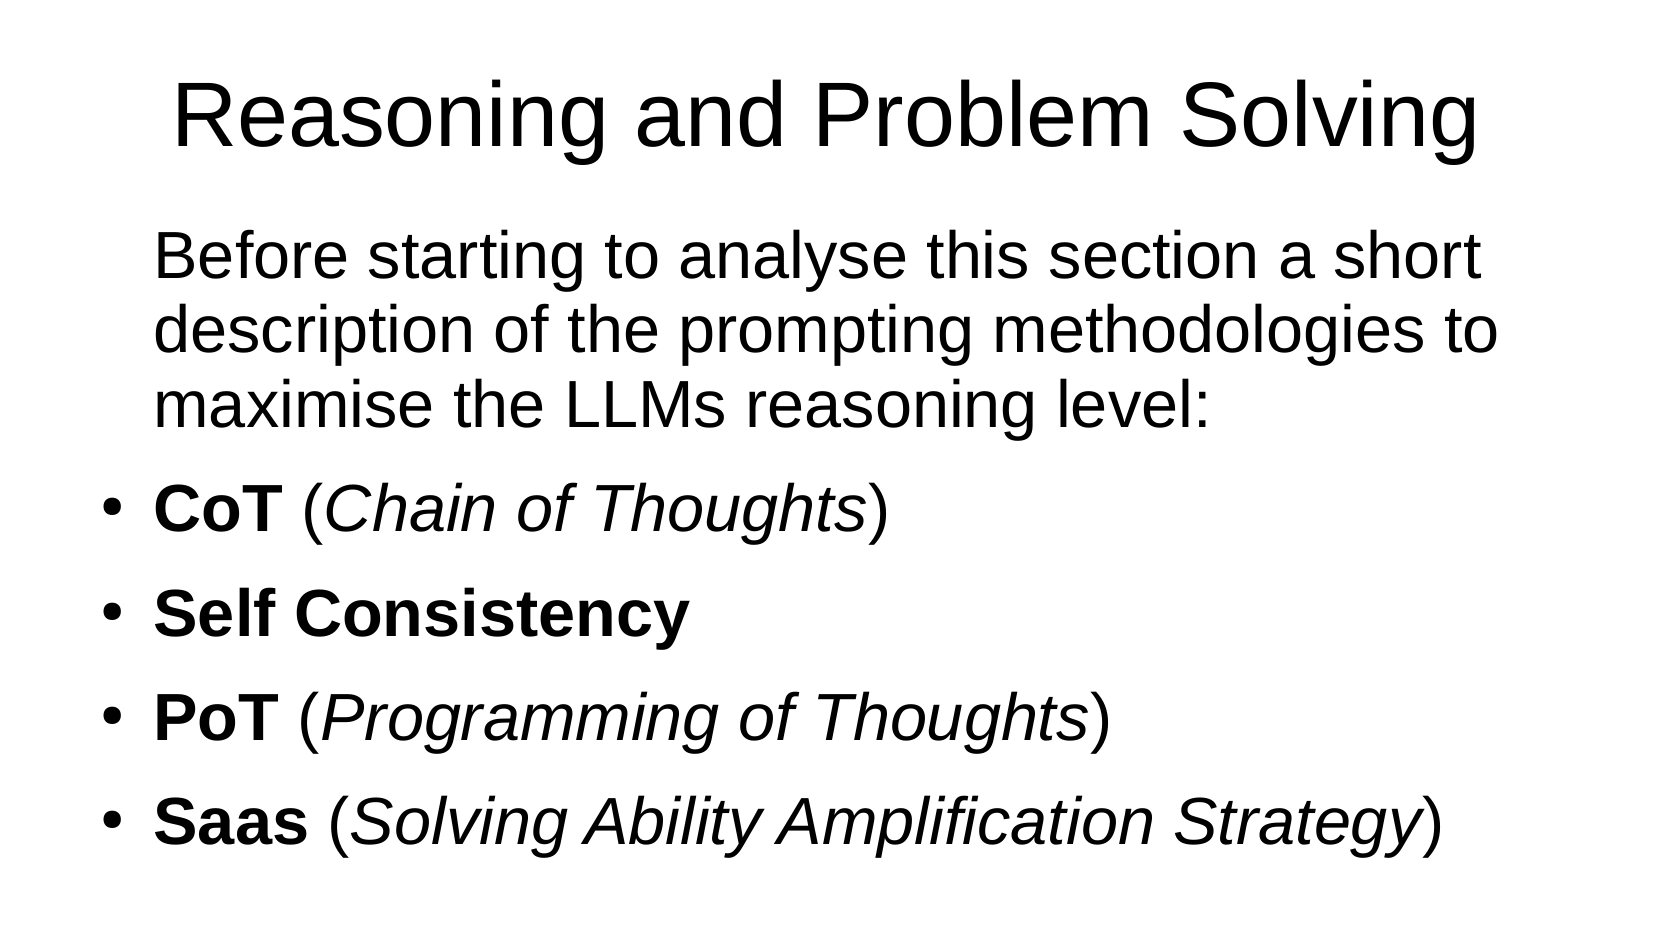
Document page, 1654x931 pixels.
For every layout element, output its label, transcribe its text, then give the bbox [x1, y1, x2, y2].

title Reasoning and Problem Solving [82, 37, 1571, 193]
list Before starting to analyse this section a short description of the prompting methodologies to maximise the LLMs reasoning level: CoT (Chain of Thoughts) Self Consistency PoT (Programming of Thoughts) Saas (Solving Ability Amplification Strategy) [82, 217, 1571, 886]
